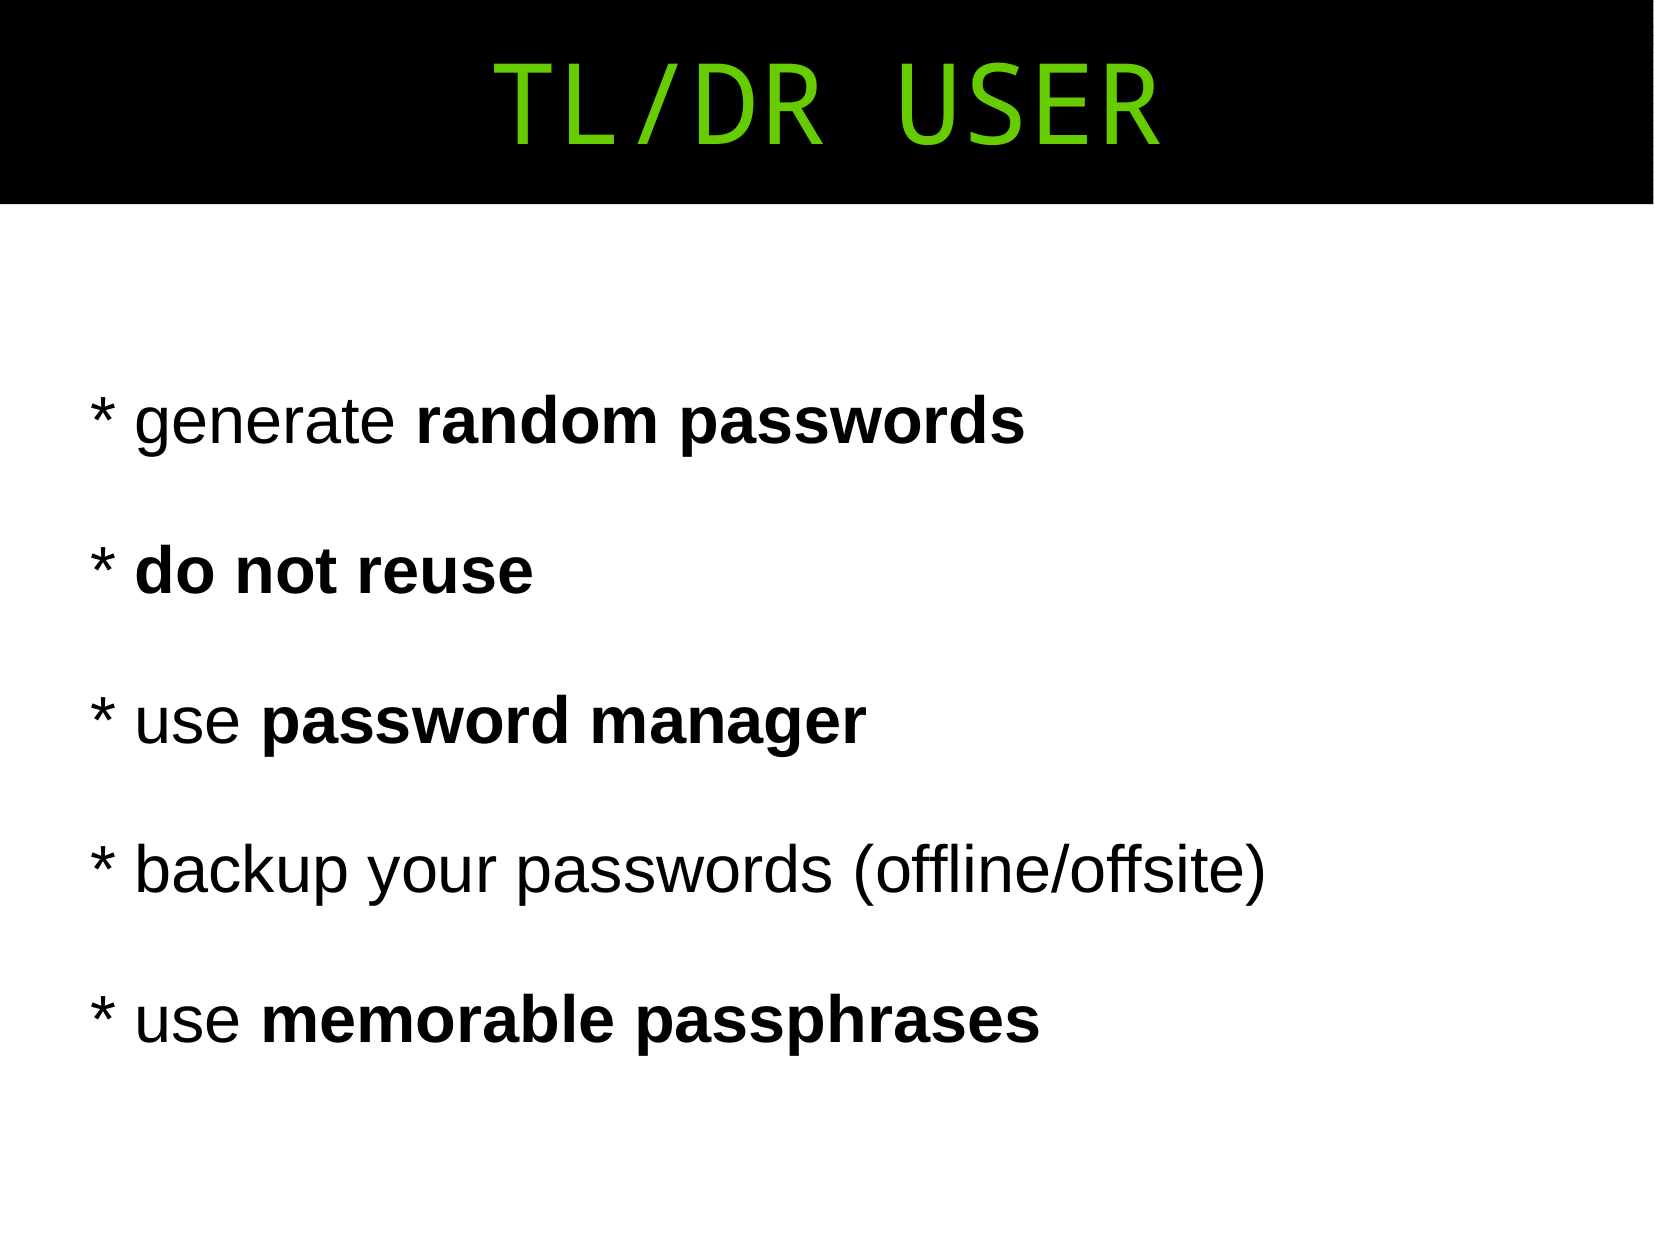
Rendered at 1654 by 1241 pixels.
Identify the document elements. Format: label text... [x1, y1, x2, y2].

subtitle * generate random passwords * do not reuse * use password manager * backup your passwords (offline/offsite) * use memorable passphrases [90, 300, 1561, 1141]
title TL/DR USER [0, 0, 1654, 205]
